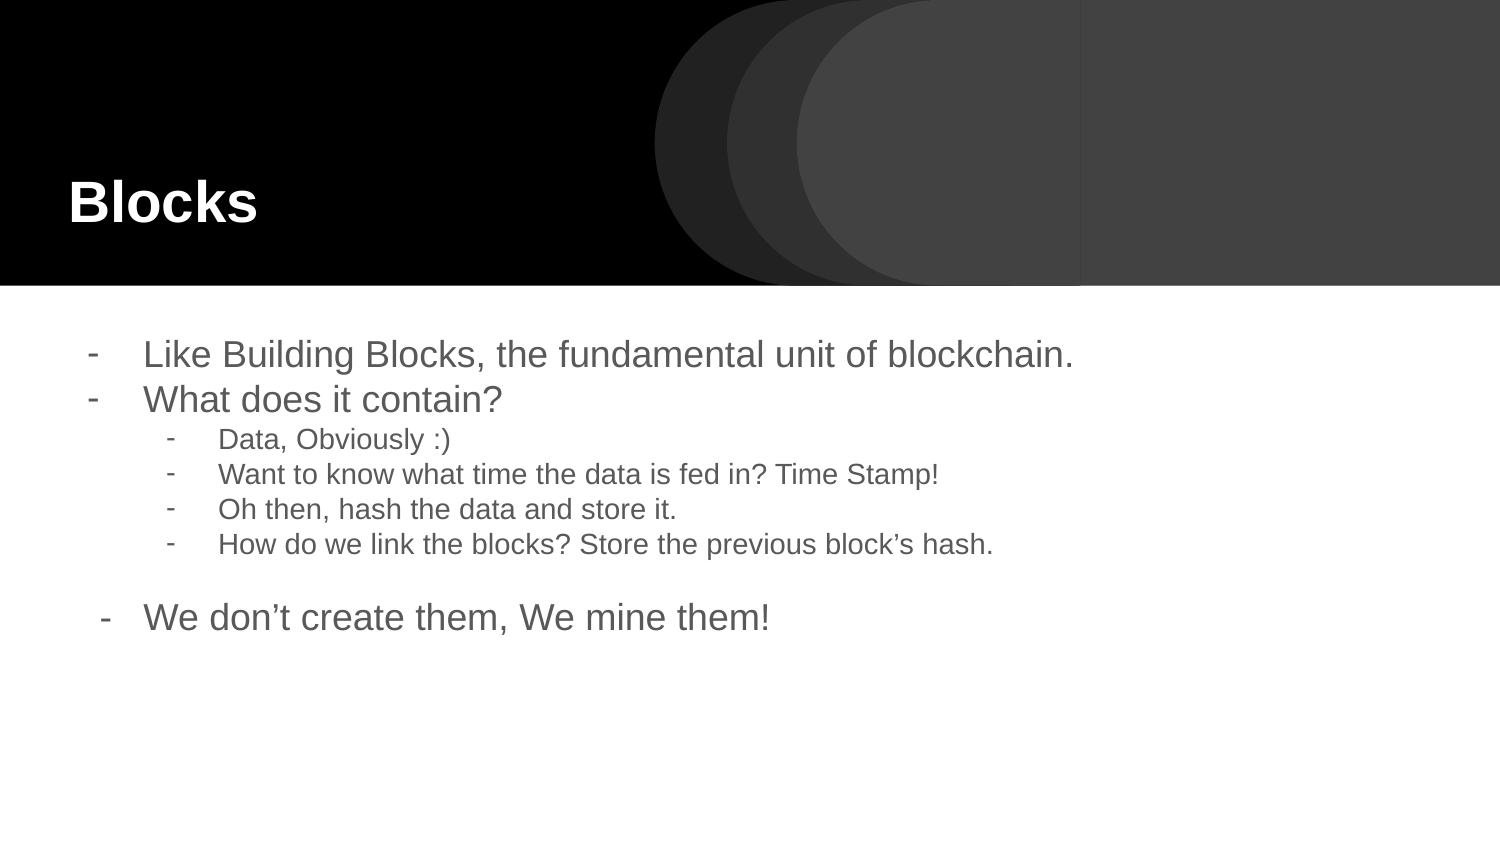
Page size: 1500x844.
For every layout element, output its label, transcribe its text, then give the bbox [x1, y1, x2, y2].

title Blocks [53, 24, 638, 250]
list Like Building Blocks, the fundamental unit of blockchain. What does it contain? Data, Obviously :) Want to know what time the data is fed in? Time Stamp! Oh then, hash the data and store it. How do we link the blocks? Store the previous block’s hash. - We don’t create them, We mine them! [53, 315, 1447, 759]
